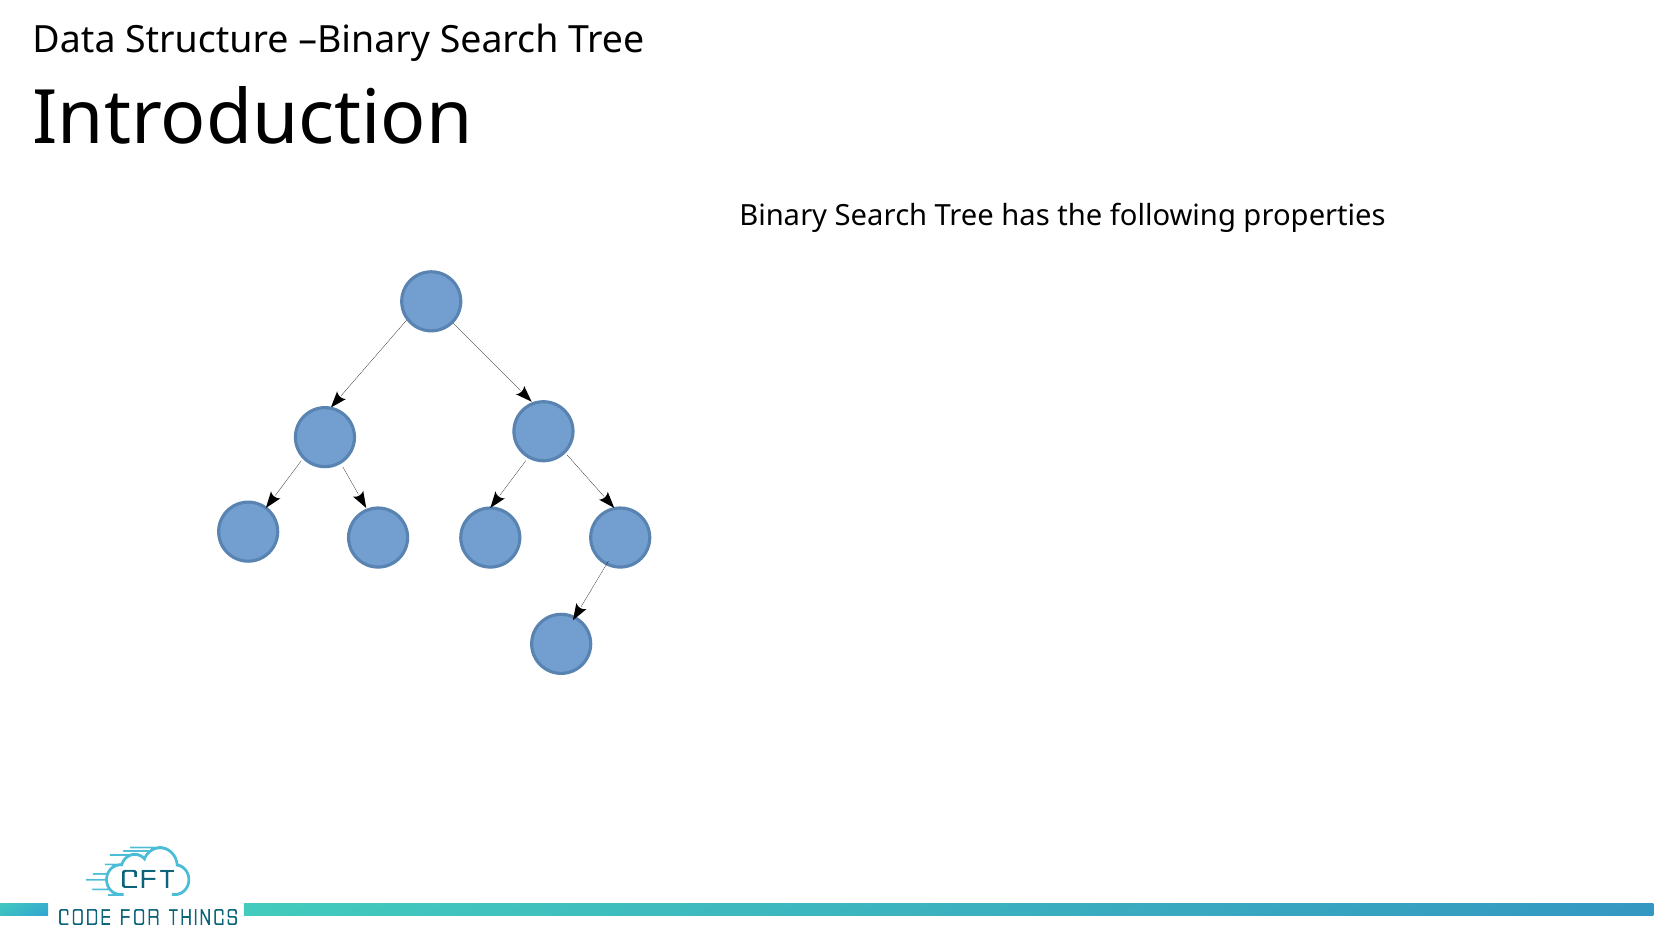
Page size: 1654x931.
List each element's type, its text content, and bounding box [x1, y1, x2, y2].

text_box Binary Search Tree has the following properties [653, 177, 1642, 237]
text_box [348, 507, 408, 568]
picture [59, 846, 237, 925]
text_box [531, 614, 591, 674]
text_box [513, 401, 574, 461]
text_box [460, 508, 520, 568]
text_box [401, 271, 461, 331]
text_box [590, 507, 650, 568]
title Data Structure –Binary Search Tree Introduction [32, 12, 1184, 166]
text_box [295, 407, 355, 467]
text_box [218, 502, 278, 562]
